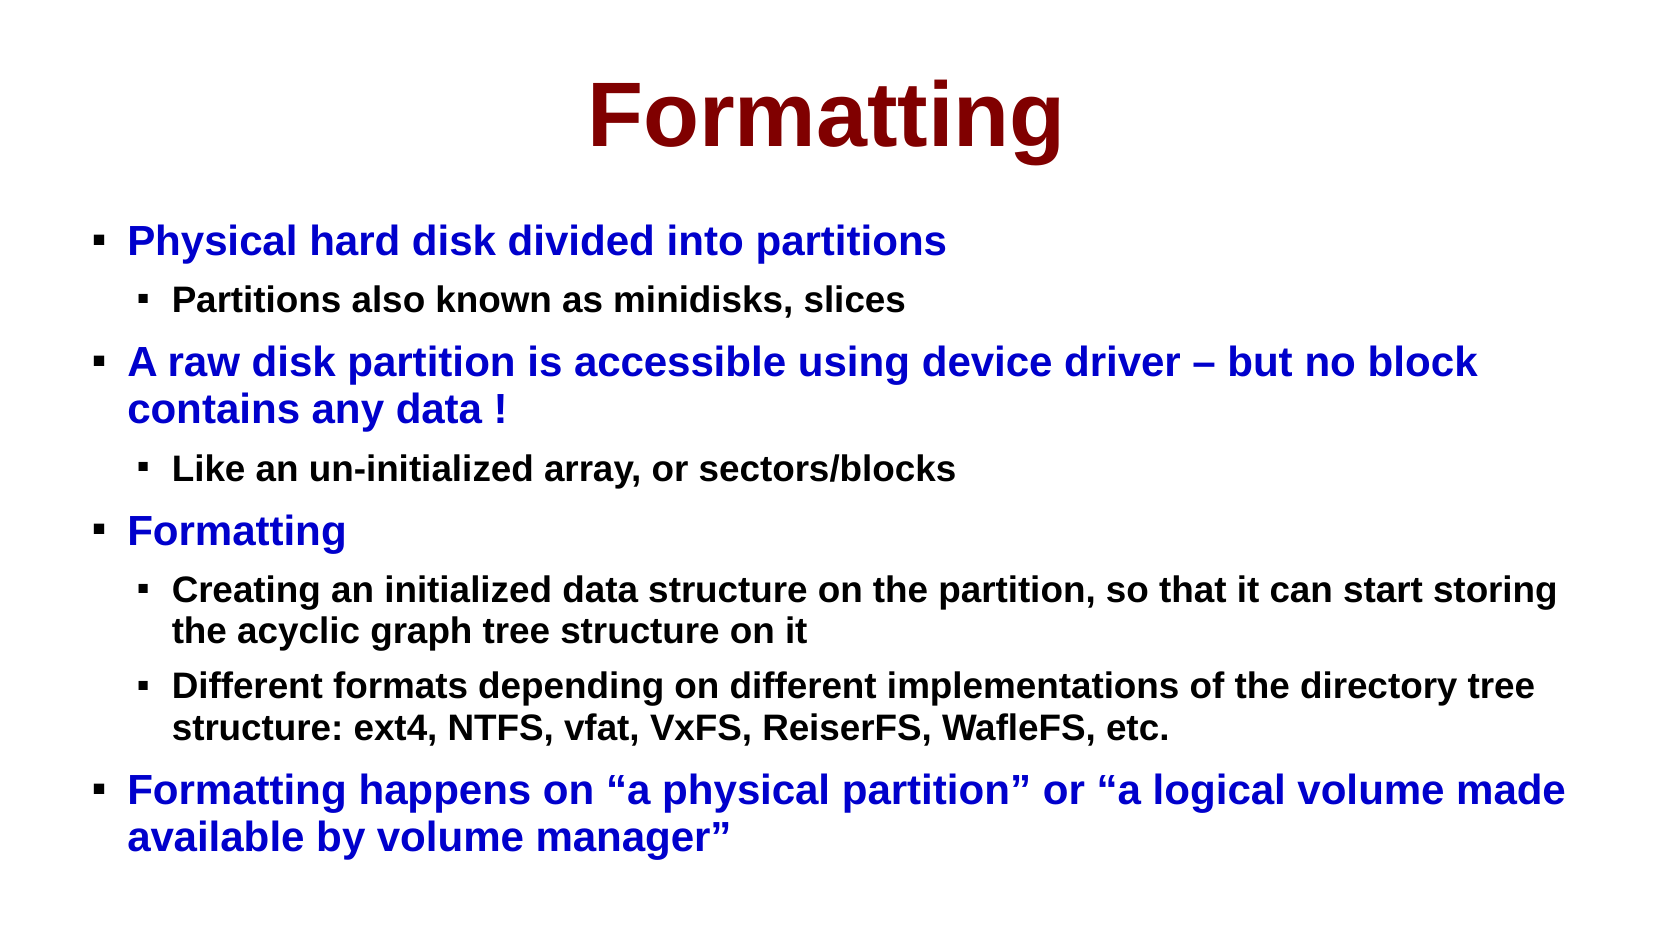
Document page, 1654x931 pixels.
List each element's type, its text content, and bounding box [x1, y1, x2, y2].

list Physical hard disk divided into partitions Partitions also known as minidisks, slices A raw disk partition is accessible using device driver – but no block contains any data ! Like an un-initialized array, or sectors/blocks Formatting Creating an initialized data structure on the partition, so that it can start storing the acyclic graph tree structure on it Different formats depending on different implementations of the directory tree structure: ext4, NTFS, vfat, VxFS, ReiserFS, WafleFS, etc. Formatting happens on “a physical partition” or “a logical volume made available by volume manager” [82, 217, 1571, 863]
title Formatting [82, 37, 1571, 193]
